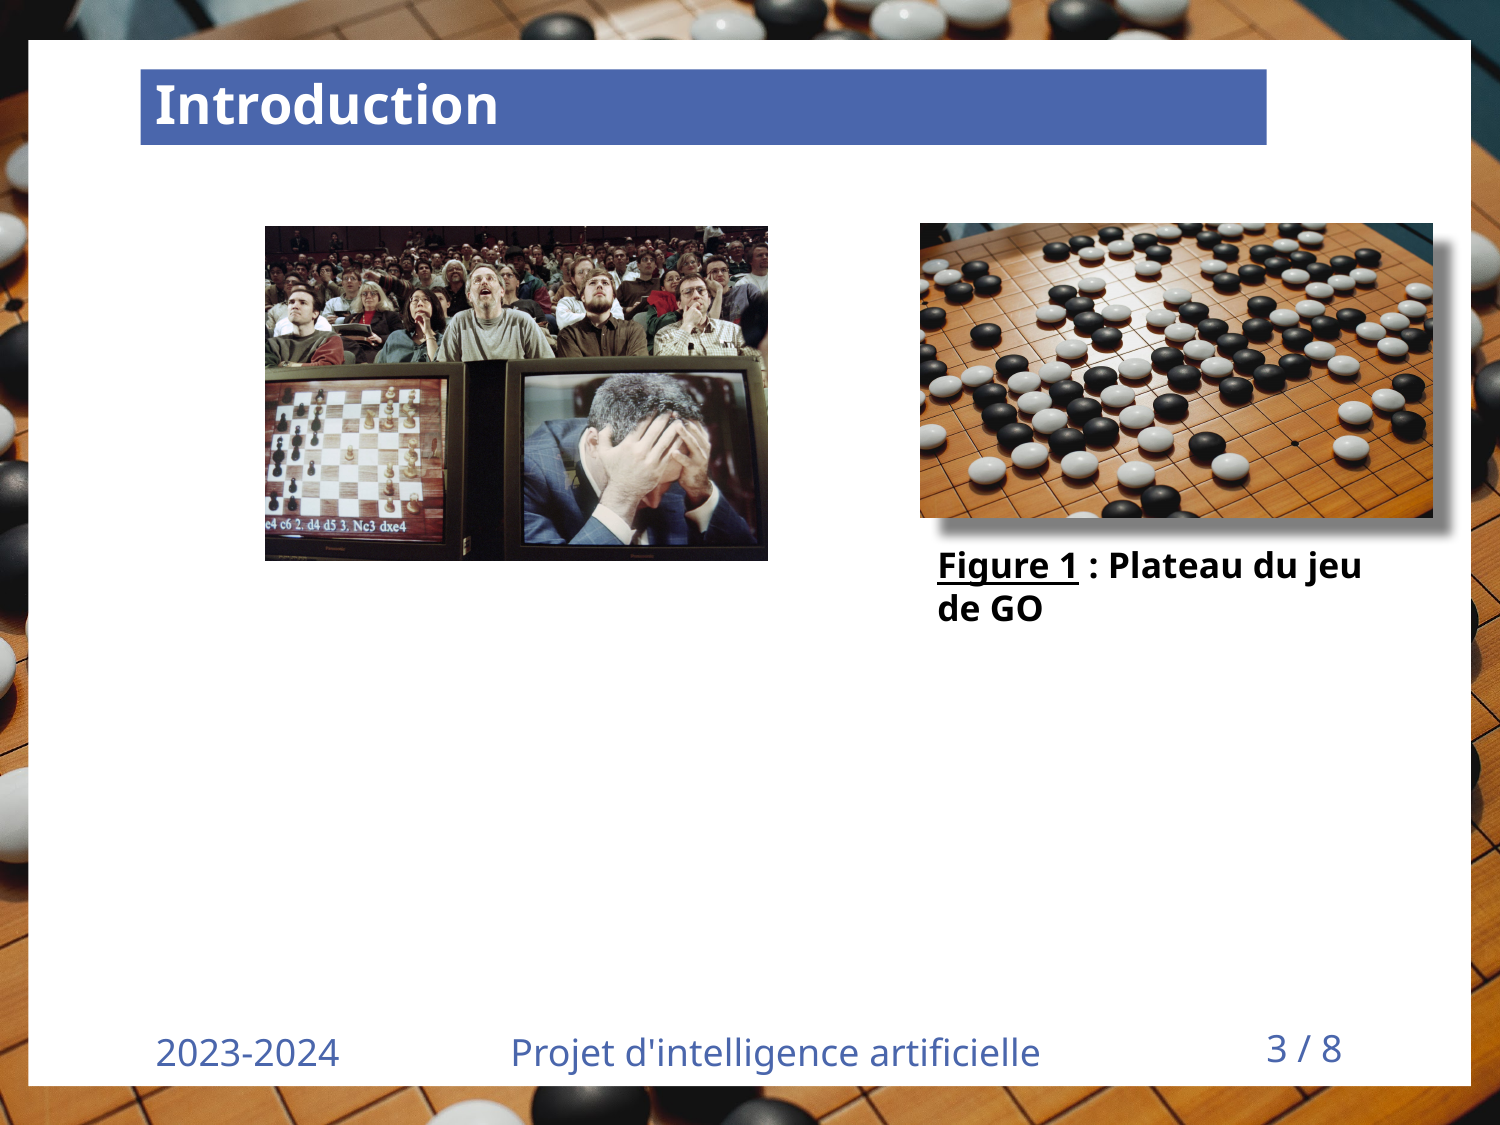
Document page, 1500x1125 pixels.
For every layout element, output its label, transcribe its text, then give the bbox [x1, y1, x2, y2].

picture [0, 0, 1500, 1125]
text_box 2023-2024 [140, 1021, 428, 1081]
text_box <numéro> / 8 [1147, 1021, 1358, 1081]
title Introduction [140, 69, 1267, 145]
text_box Projet d'intelligence artificielle [485, 1021, 1067, 1081]
text_box Figure 1 : Plateau du jeu de GO [922, 528, 1420, 578]
